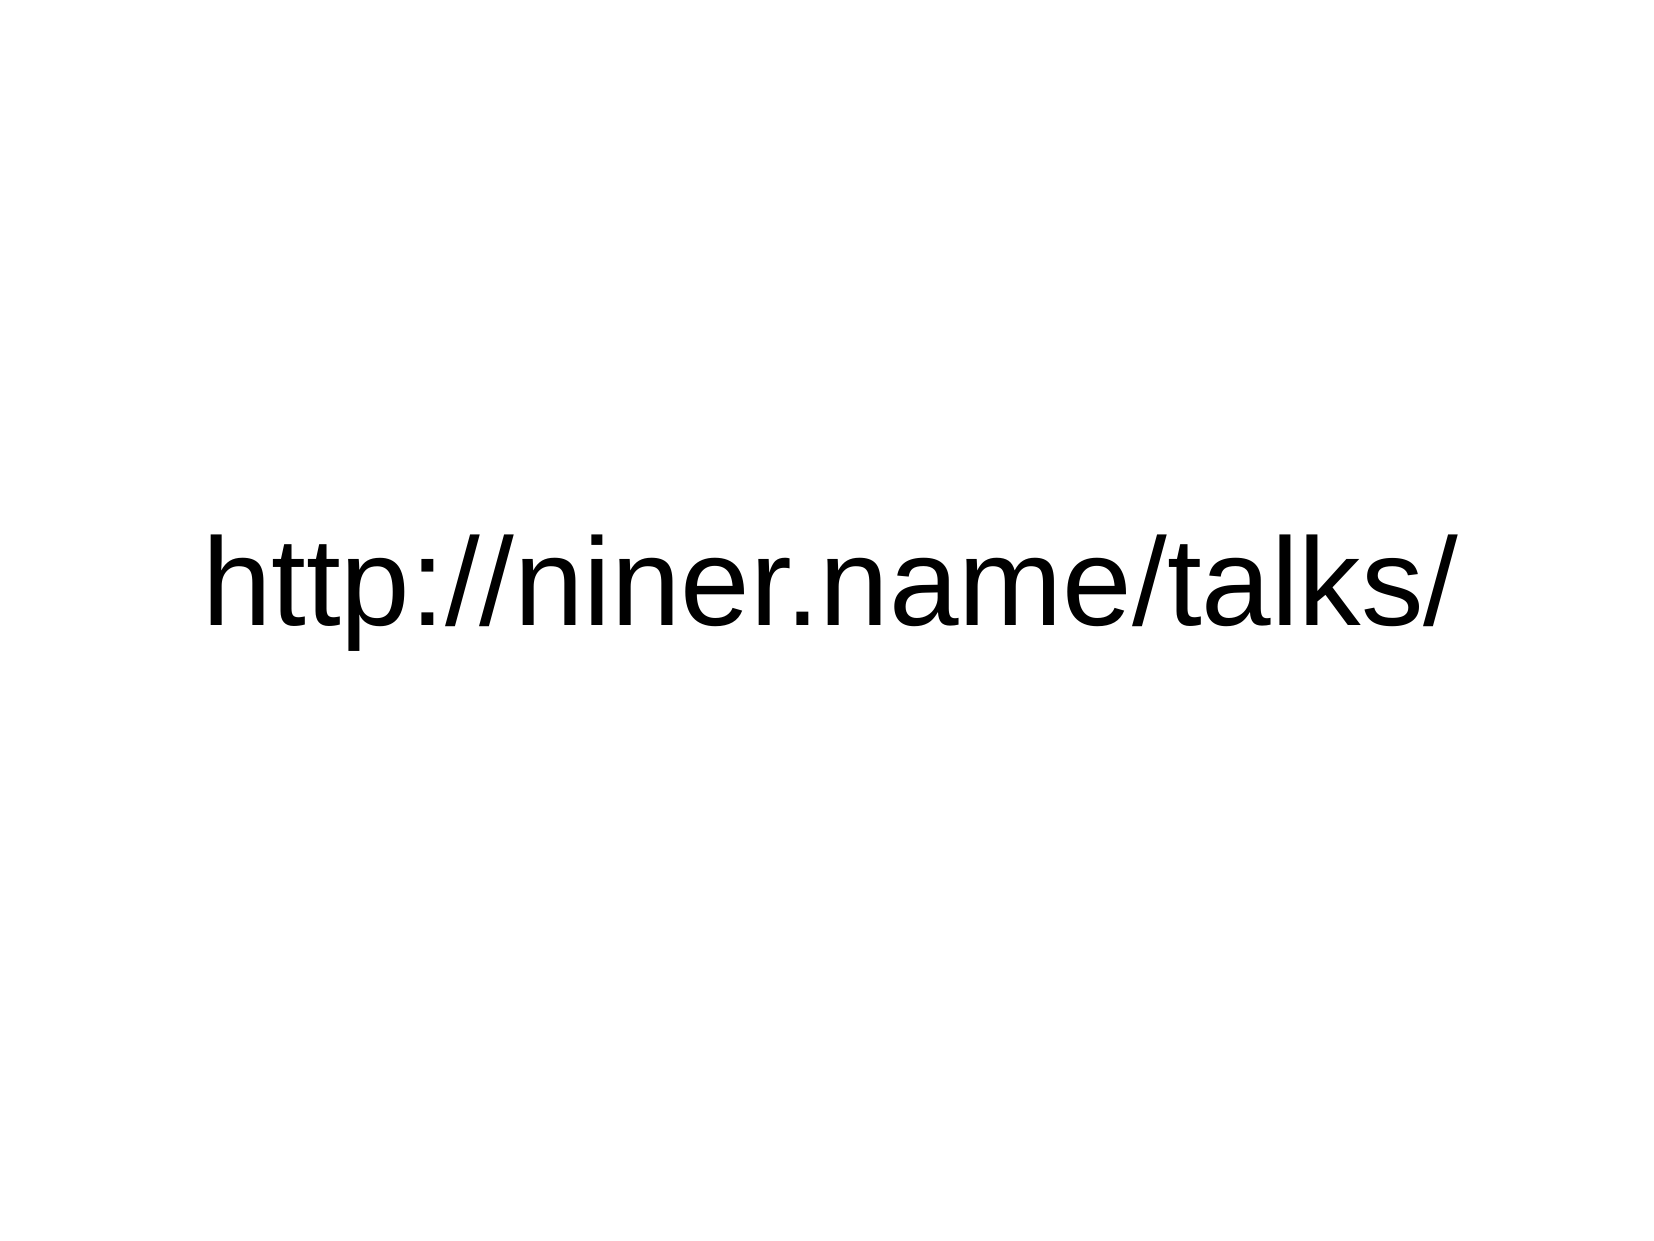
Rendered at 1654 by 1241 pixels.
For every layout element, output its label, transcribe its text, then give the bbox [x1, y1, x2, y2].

text_box http://niner.name/talks/ [187, 505, 1538, 676]
